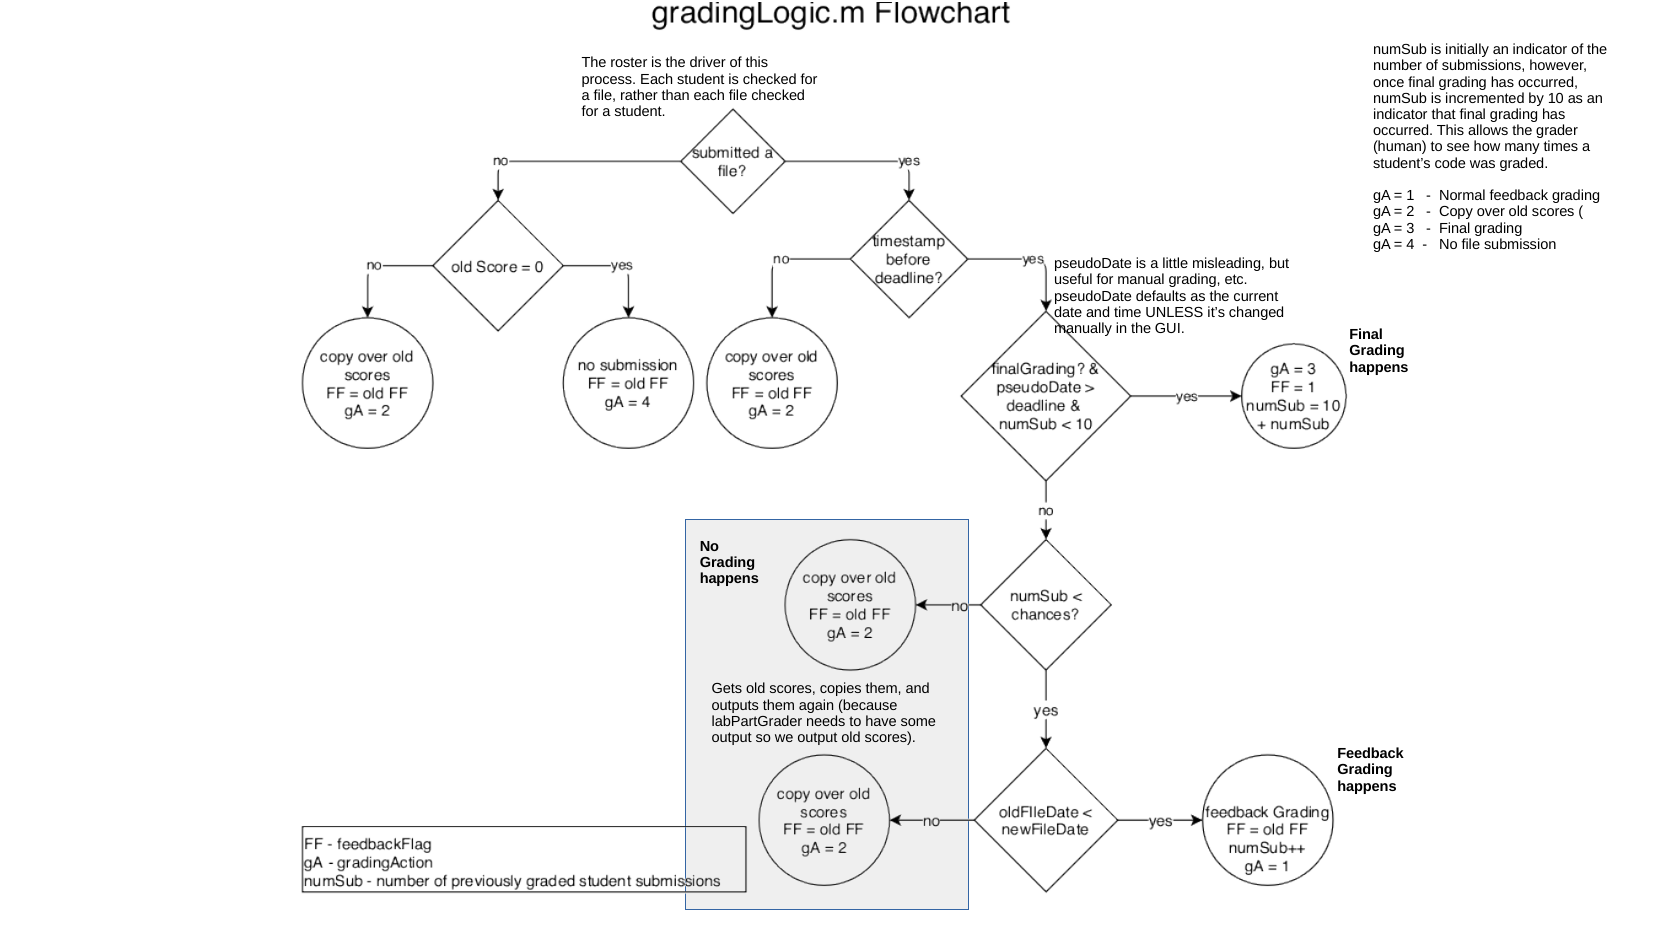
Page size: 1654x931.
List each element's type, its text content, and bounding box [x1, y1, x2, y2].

text_box pseudoDate is a little misleading, but useful for manual grading, etc. pseudoDate defaults as the current date and time UNLESS it’s changed manually in the GUI. [1039, 248, 1312, 355]
text_box numSub is initially an indicator of the number of submissions, however, once final grading has occurred, numSub is incremented by 10 as an indicator that final grading has occurred. This allows the grader (human) to see how many times a student’s code was graded. gA = 1 - Normal feedback grading gA = 2 - Copy over old scores ( gA = 3 - Final grading gA = 4 - No file submission [1358, 33, 1630, 260]
picture [277, 2, 1386, 931]
text_box Feedback Grading happens [1322, 738, 1424, 846]
text_box Final Grading happens [1334, 318, 1436, 426]
text_box Gets old scores, copies them, and outputs them again (because labPartGrader needs to have some output so we output old scores). [696, 673, 969, 781]
text_box No Grading happens [685, 530, 786, 638]
text_box The roster is the driver of this process. Each student is checked for a file, rather than each file checked for a student. [566, 47, 839, 155]
